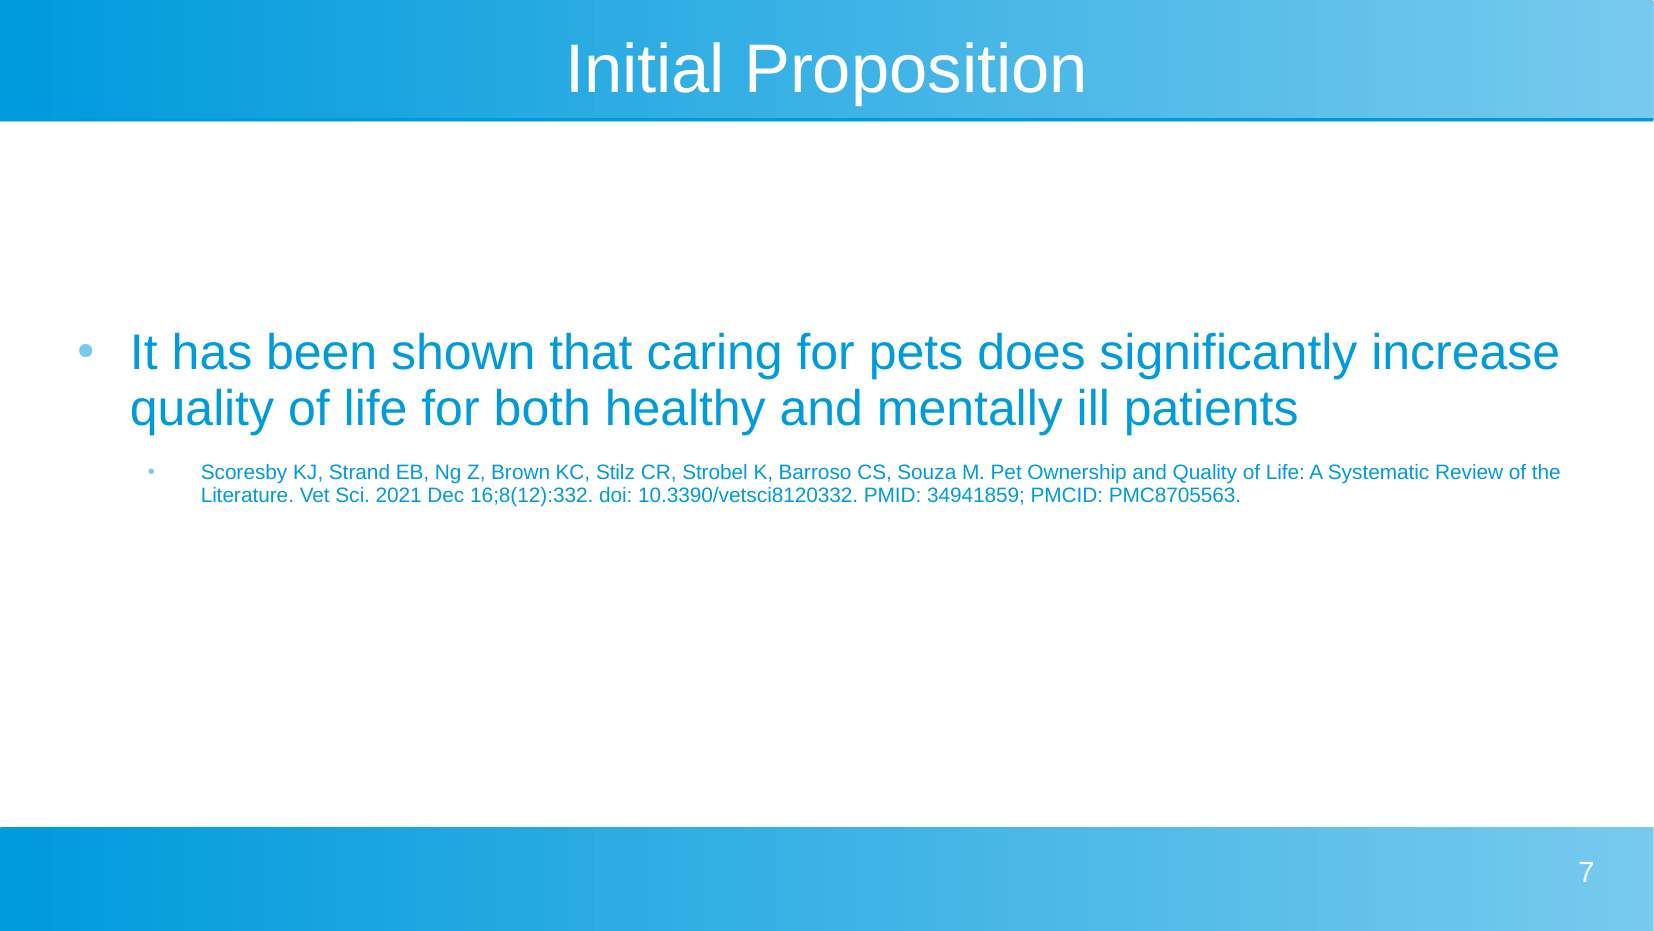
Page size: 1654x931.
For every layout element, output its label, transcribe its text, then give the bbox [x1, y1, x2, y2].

title Initial Proposition [59, 29, 1595, 108]
list It has been shown that caring for pets does significantly increase quality of life for both healthy and mentally ill patients Scoresby KJ, Strand EB, Ng Z, Brown KC, Stilz CR, Strobel K, Barroso CS, Souza M. Pet Ownership and Quality of Life: A Systematic Review of the Literature. Vet Sci. 2021 Dec 16;8(12):332. doi: 10.3390/vetsci8120332. PMID: 34941859; PMCID: PMC8705563. [59, 177, 1595, 768]
